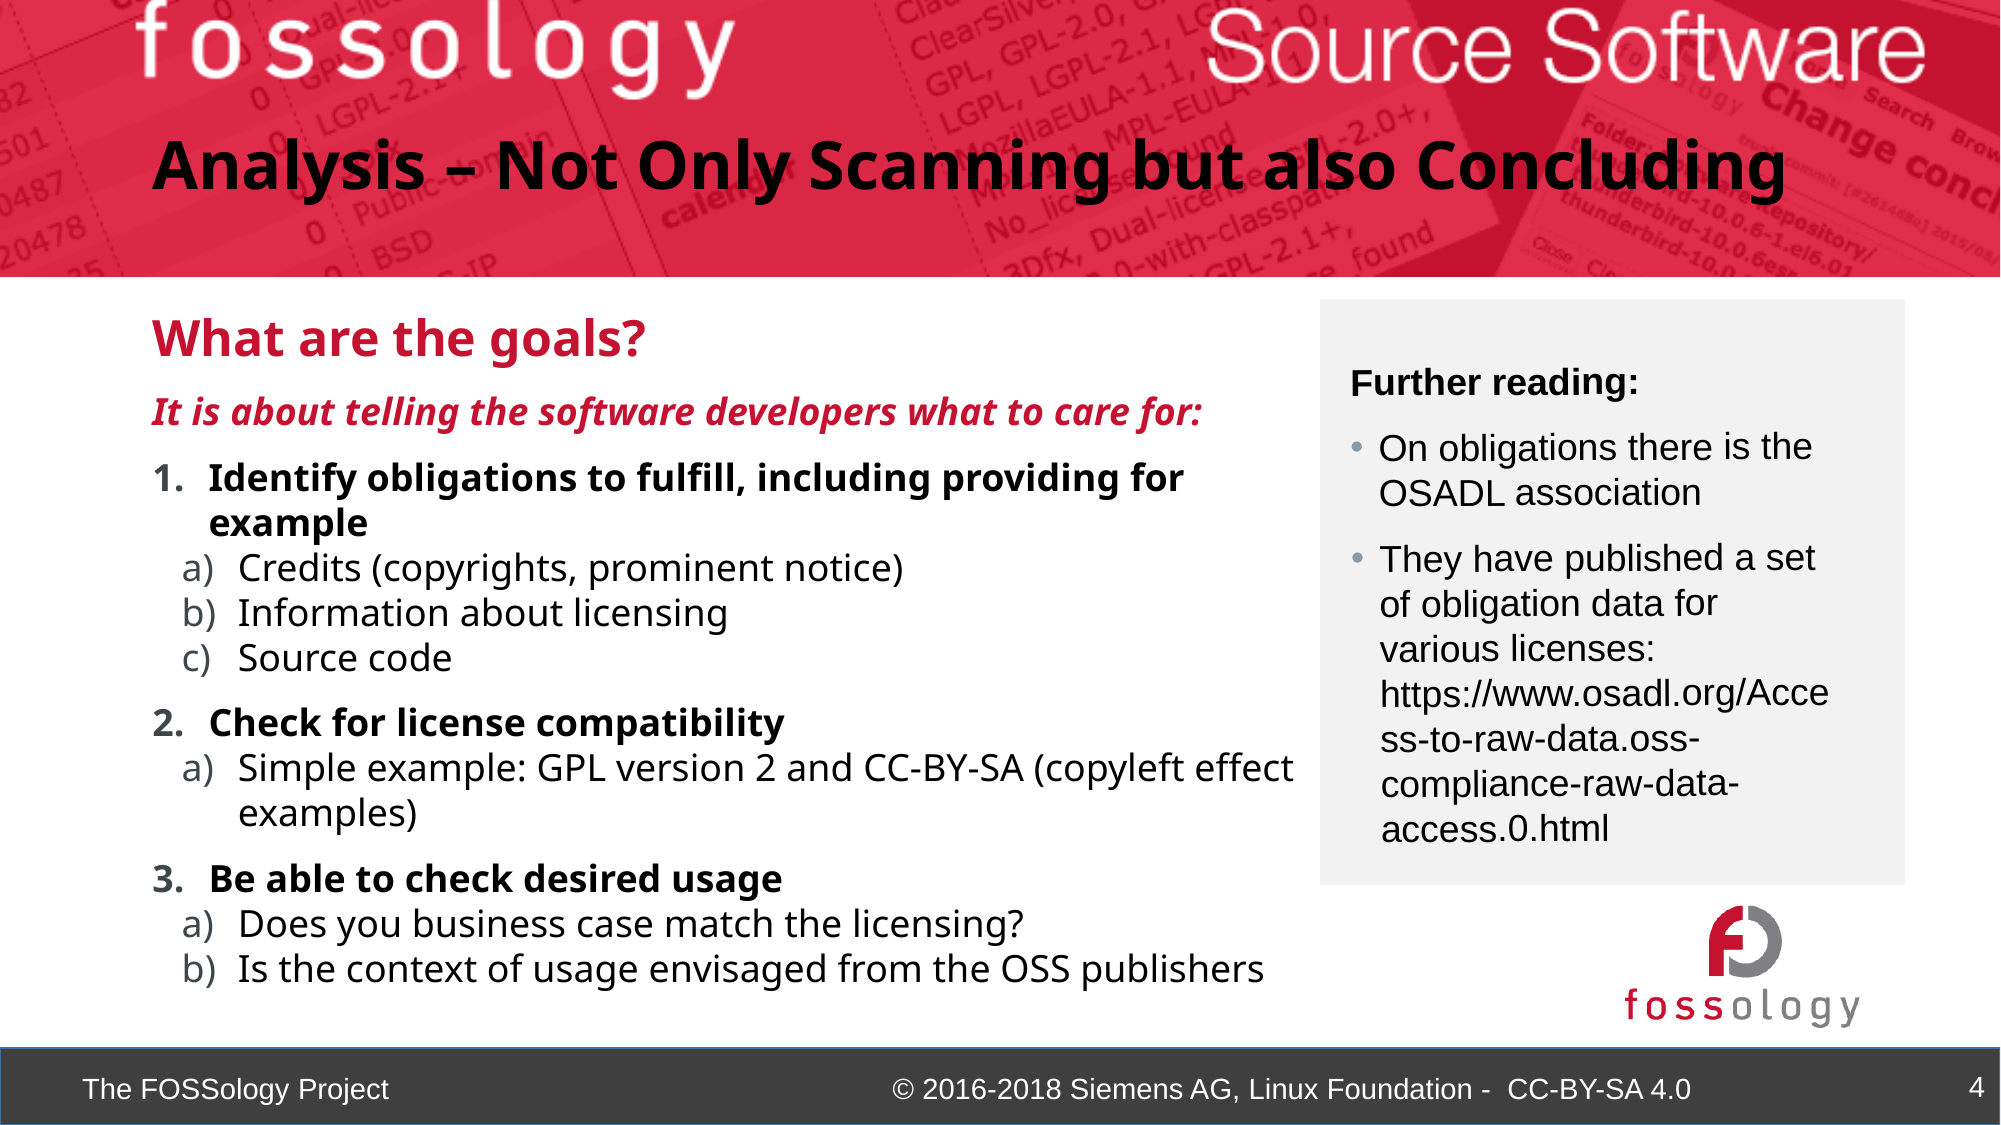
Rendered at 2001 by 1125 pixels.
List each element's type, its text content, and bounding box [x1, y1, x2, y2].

text_box Further reading: On obligations there is the OSADL association They have published a set of obligation data for various licenses: https://www.osadl.org/Access-to-raw-data.oss-compliance-raw-data-access.0.html [1335, 347, 1848, 813]
text_box [1320, 299, 1905, 885]
text_box Analysis – Not Only Scanning but also Concluding [137, 59, 1863, 277]
text_box What are the goals? It is about telling the software developers what to care for: Identify obligations to fulfill, including providing for example Credits (copyrights, prominent notice) Information about licensing Source code Check for license compatibility Simple example: GPL version 2 and CC-BY-SA (copyleft effect examples) Be able to check desired usage Does you business case match the licensing? Is the context of usage envisaged from the OSS publishers [137, 299, 1320, 1013]
picture [1621, 901, 1863, 1031]
picture [0, 0, 2001, 277]
